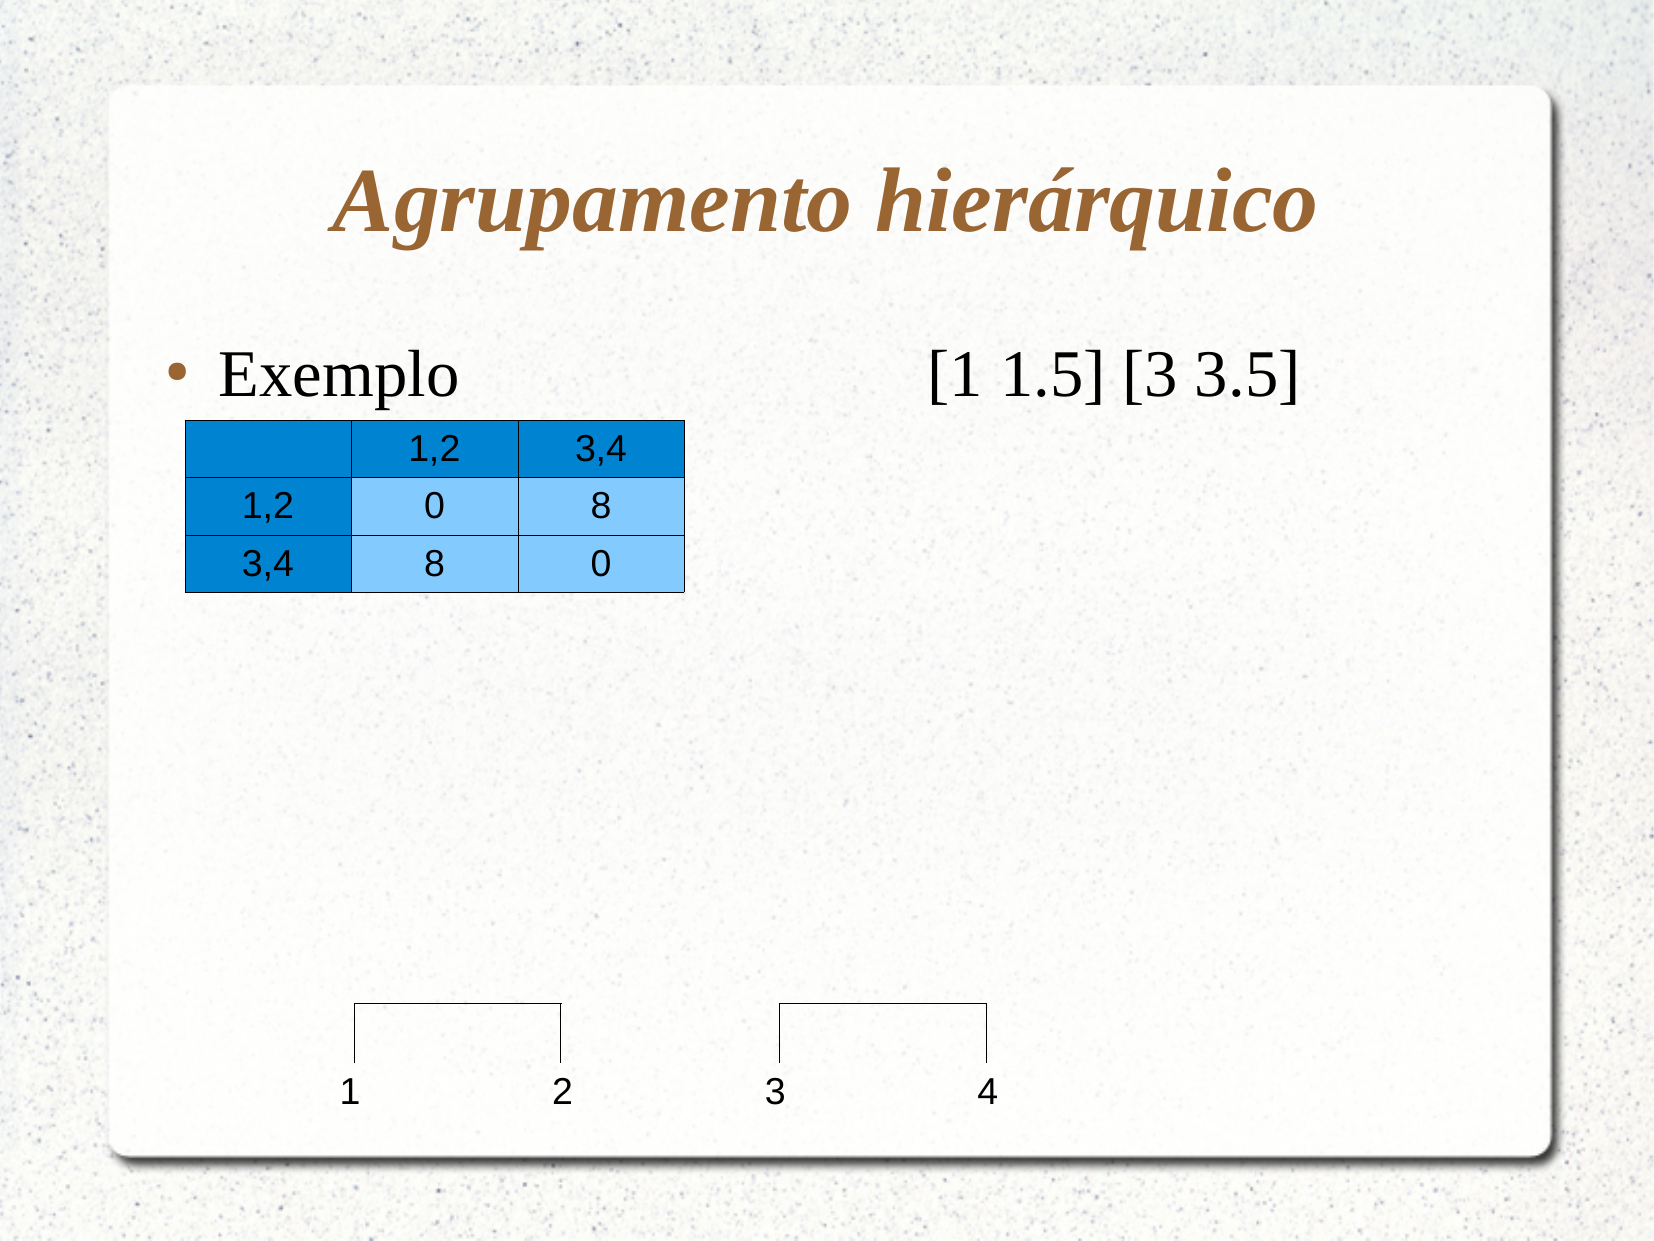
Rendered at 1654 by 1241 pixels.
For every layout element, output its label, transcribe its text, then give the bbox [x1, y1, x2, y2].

text_box 4 [962, 1062, 1016, 1120]
table_cell 0 [352, 478, 518, 535]
text_box 1 [324, 1062, 532, 1120]
table_cell 8 [519, 478, 684, 535]
table_cell 1,2 [186, 478, 351, 535]
list Exemplo [1 1.5] [3 3.5] [147, 336, 1506, 1241]
title Agrupamento hierárquico [118, 96, 1536, 304]
table_cell 3,4 [186, 536, 351, 592]
text_box 3 [750, 1062, 957, 1120]
table_header 3,4 [519, 421, 684, 477]
picture [0, 0, 1654, 1241]
text_box 2 [537, 1062, 591, 1120]
table_cell 0 [519, 536, 684, 592]
table_header [186, 421, 351, 477]
table_header 1,2 [352, 421, 518, 477]
table_cell 8 [352, 536, 518, 592]
